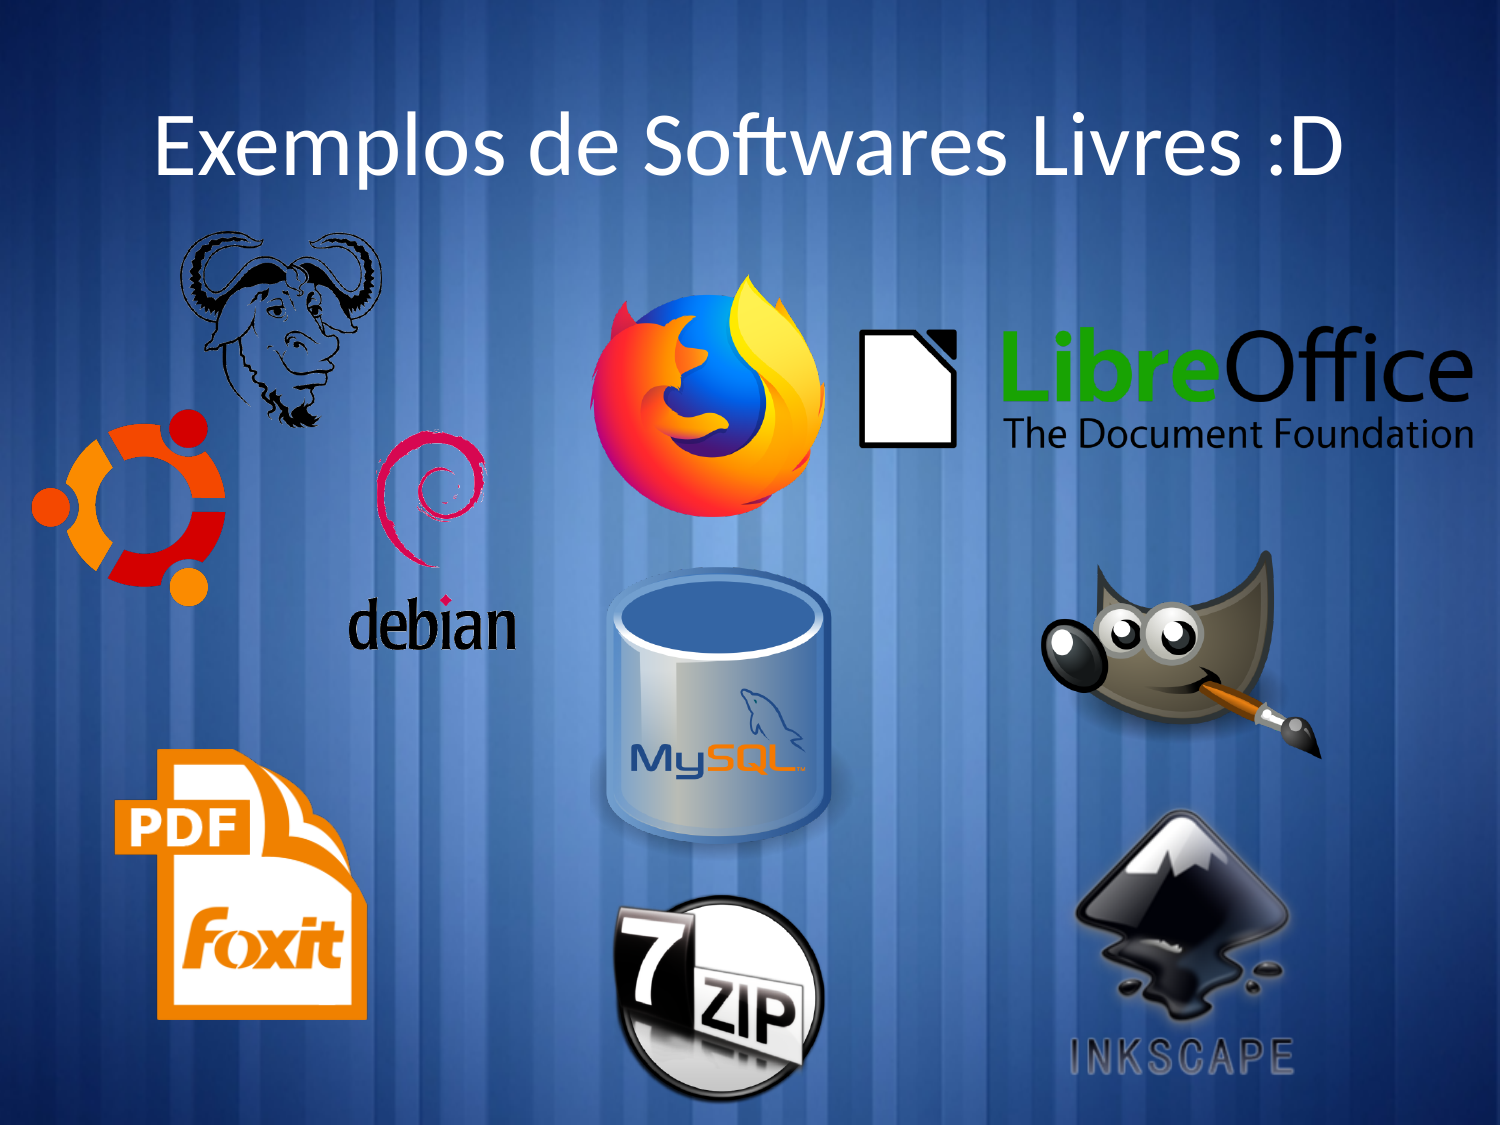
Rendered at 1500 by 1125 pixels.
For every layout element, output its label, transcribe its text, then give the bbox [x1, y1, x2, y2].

title Exemplos de Softwares Livres :D [75, 45, 1425, 233]
picture [0, 0, 1500, 1125]
